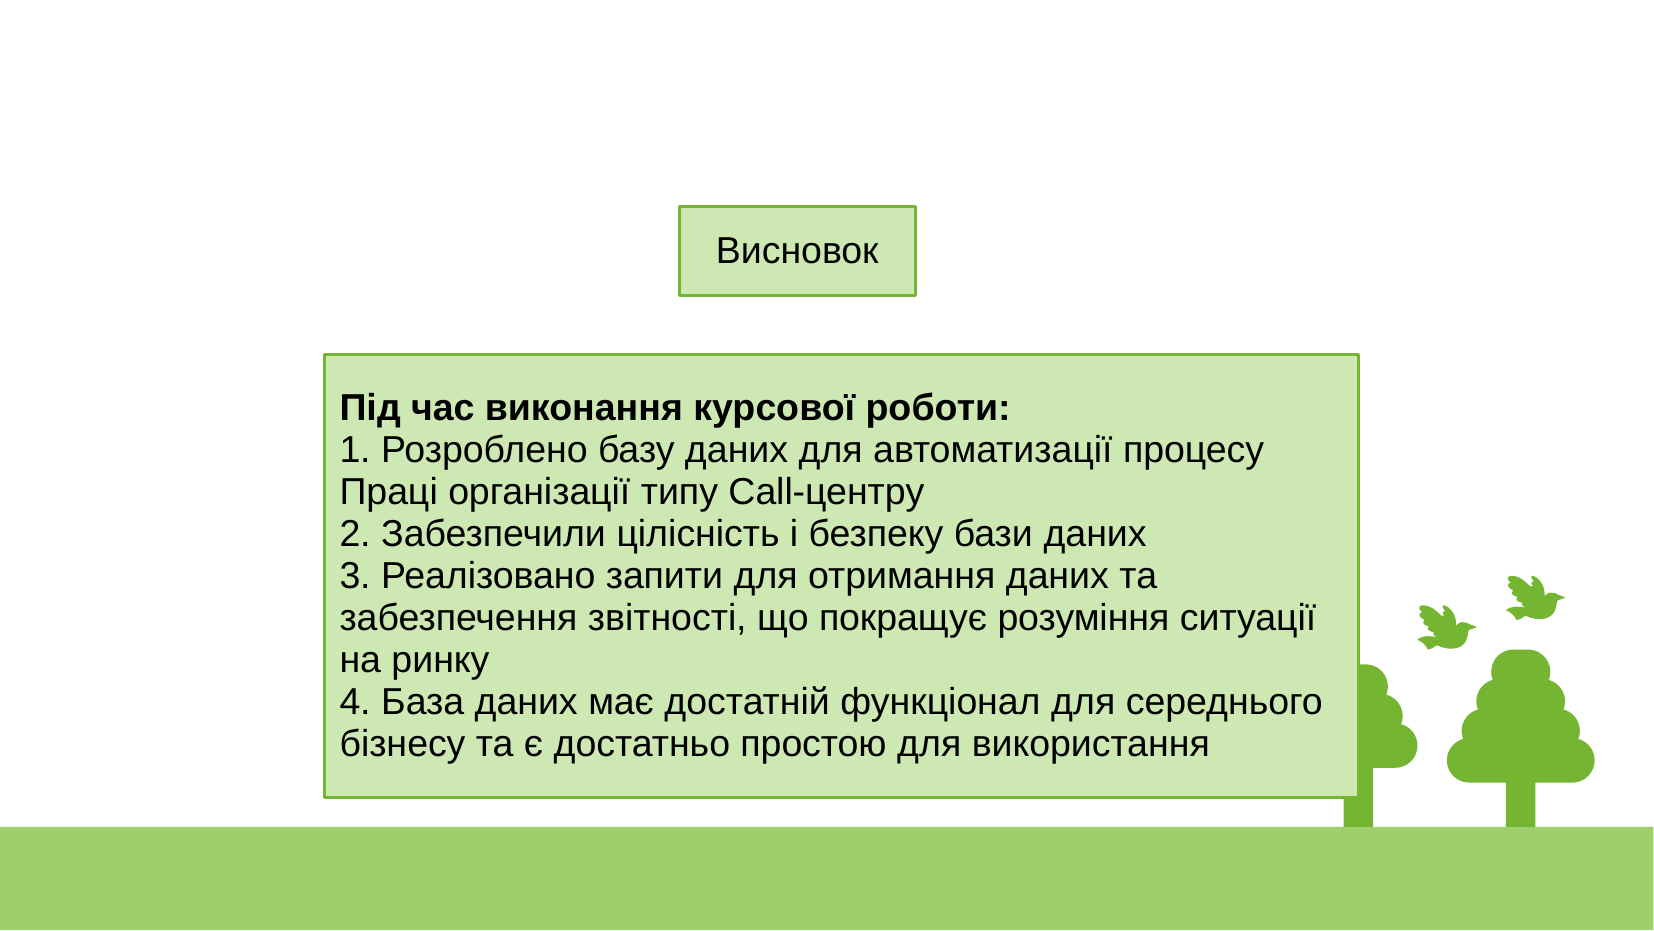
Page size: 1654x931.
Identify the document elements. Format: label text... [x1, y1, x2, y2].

text_box Висновок [679, 206, 916, 296]
text_box Під час виконання курсової роботи: 1. Розроблено базу даних для автоматизації процесу Праці організації типу Call-центру 2. Забезпечили цілісність і безпеку бази даних 3. Реалізовано запити для отримання даних та забезпечення звітності, що покращує розуміння ситуації на ринку 4. База даних має достатній функціонал для середнього бізнесу та є достатньо простою для використання [324, 354, 1359, 798]
